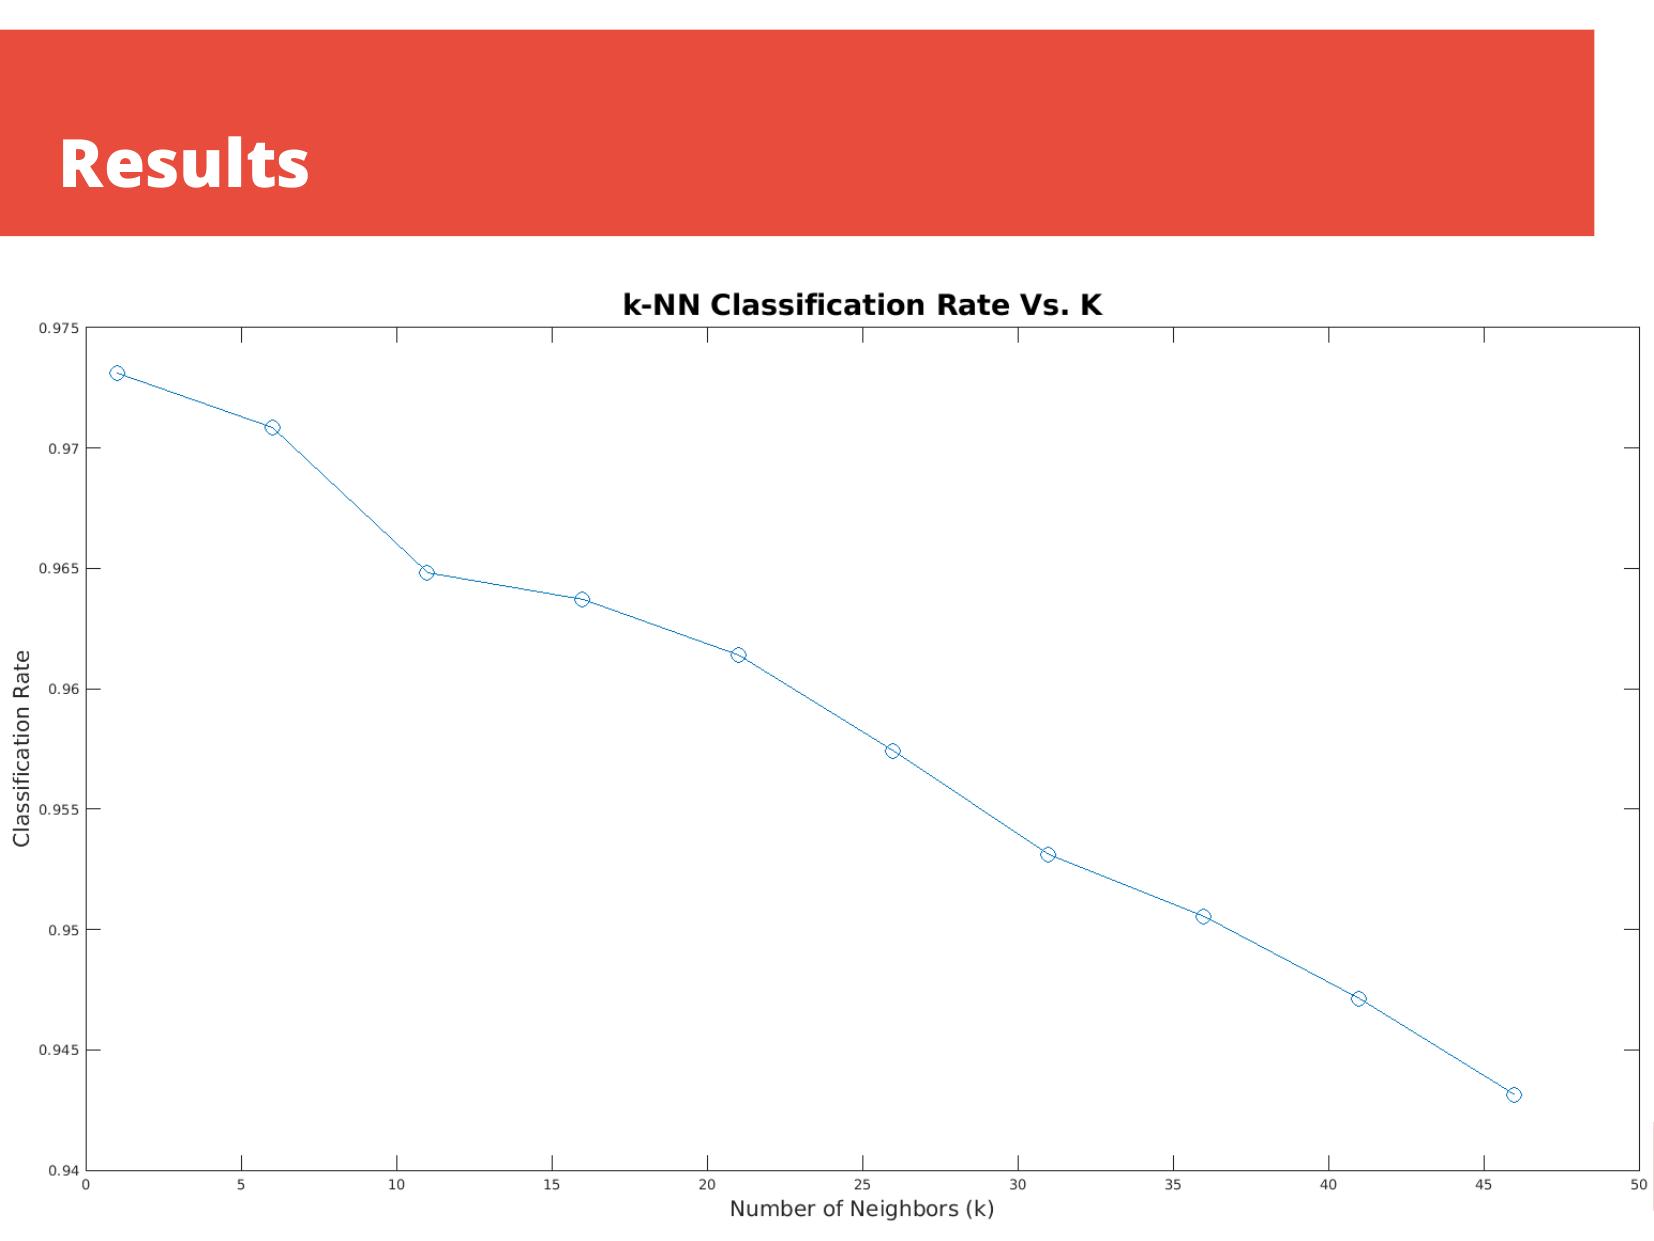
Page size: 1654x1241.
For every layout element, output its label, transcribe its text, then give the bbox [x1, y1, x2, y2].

picture [0, 284, 1654, 1231]
title Results [59, 59, 1595, 207]
